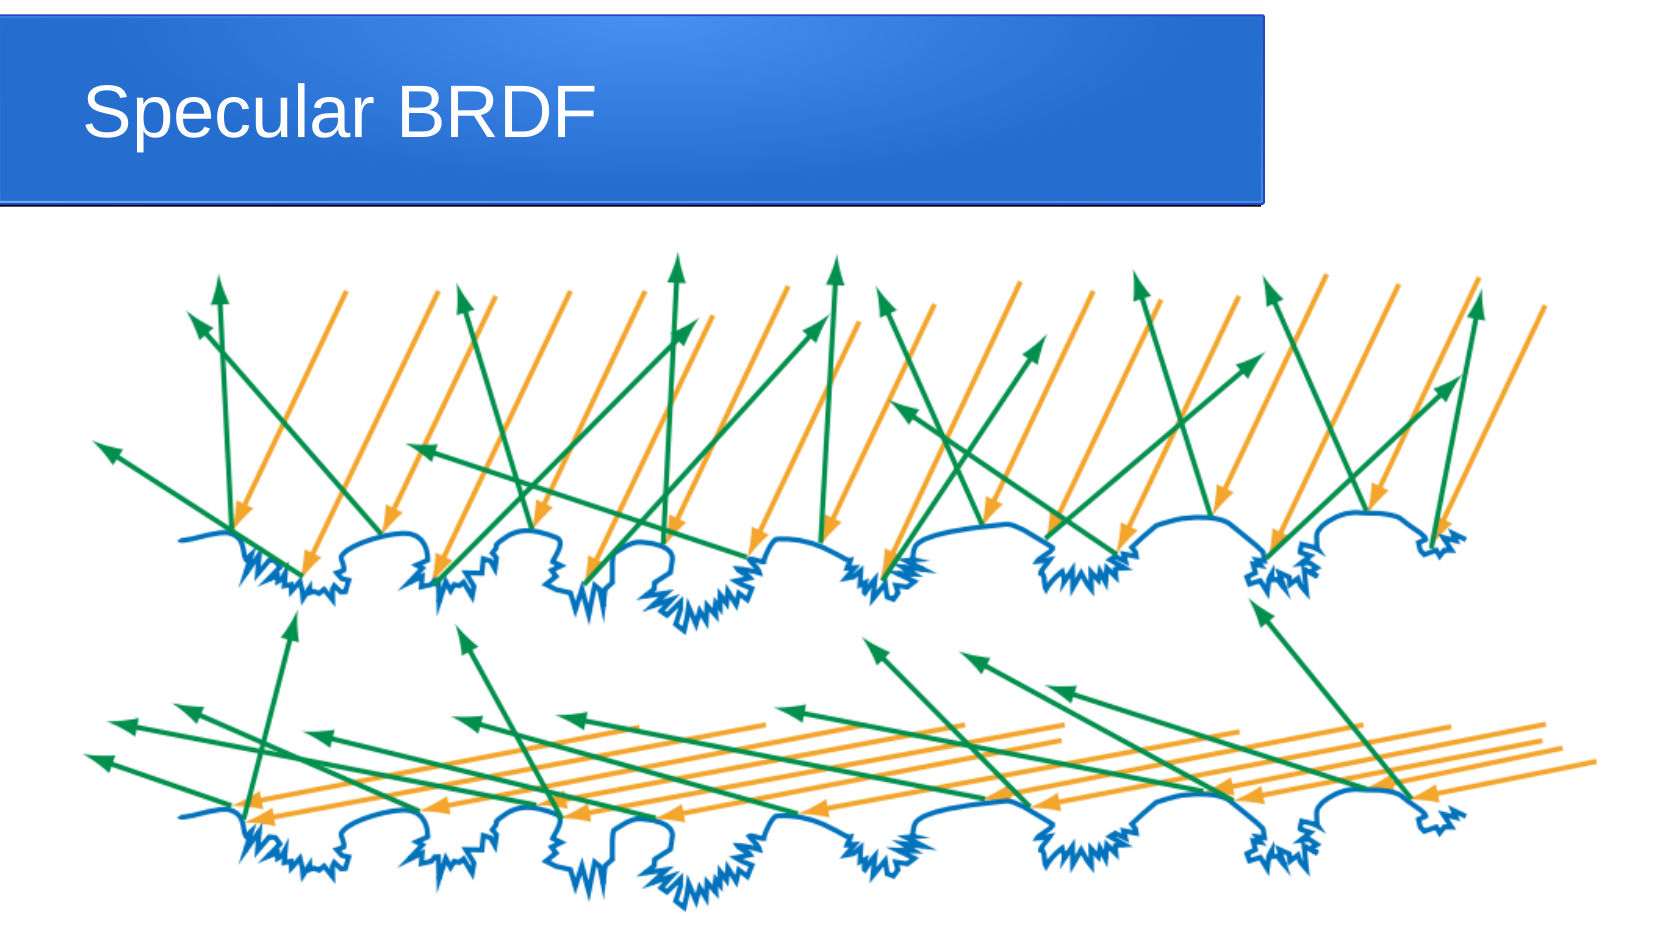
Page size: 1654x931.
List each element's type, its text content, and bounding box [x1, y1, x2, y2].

picture [6, 209, 1636, 928]
title Specular BRDF [82, 35, 1235, 189]
